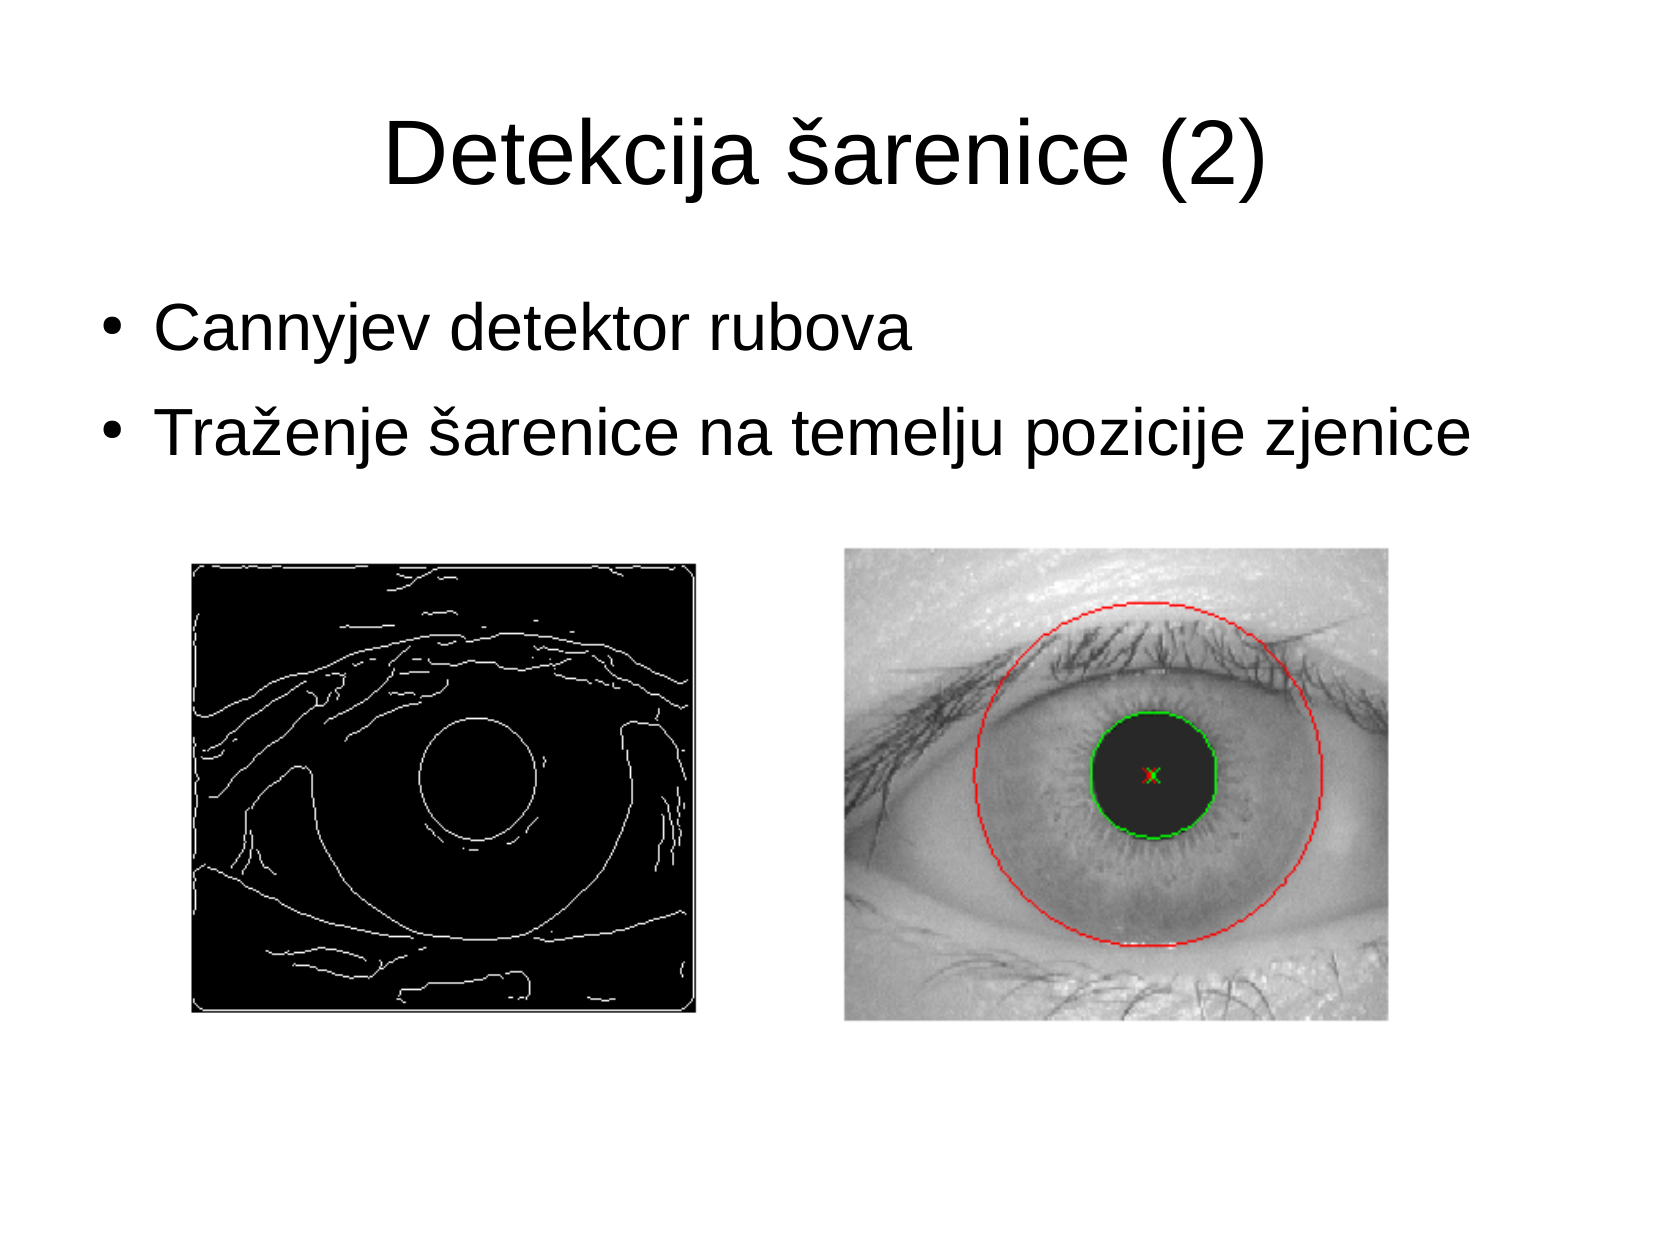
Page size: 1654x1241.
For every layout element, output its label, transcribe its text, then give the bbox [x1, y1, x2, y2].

list Cannyjev detektor rubova Traženje šarenice na temelju pozicije zjenice [82, 290, 1571, 1109]
picture [31, 508, 1477, 1123]
title Detekcija šarenice (2) [82, 49, 1571, 257]
